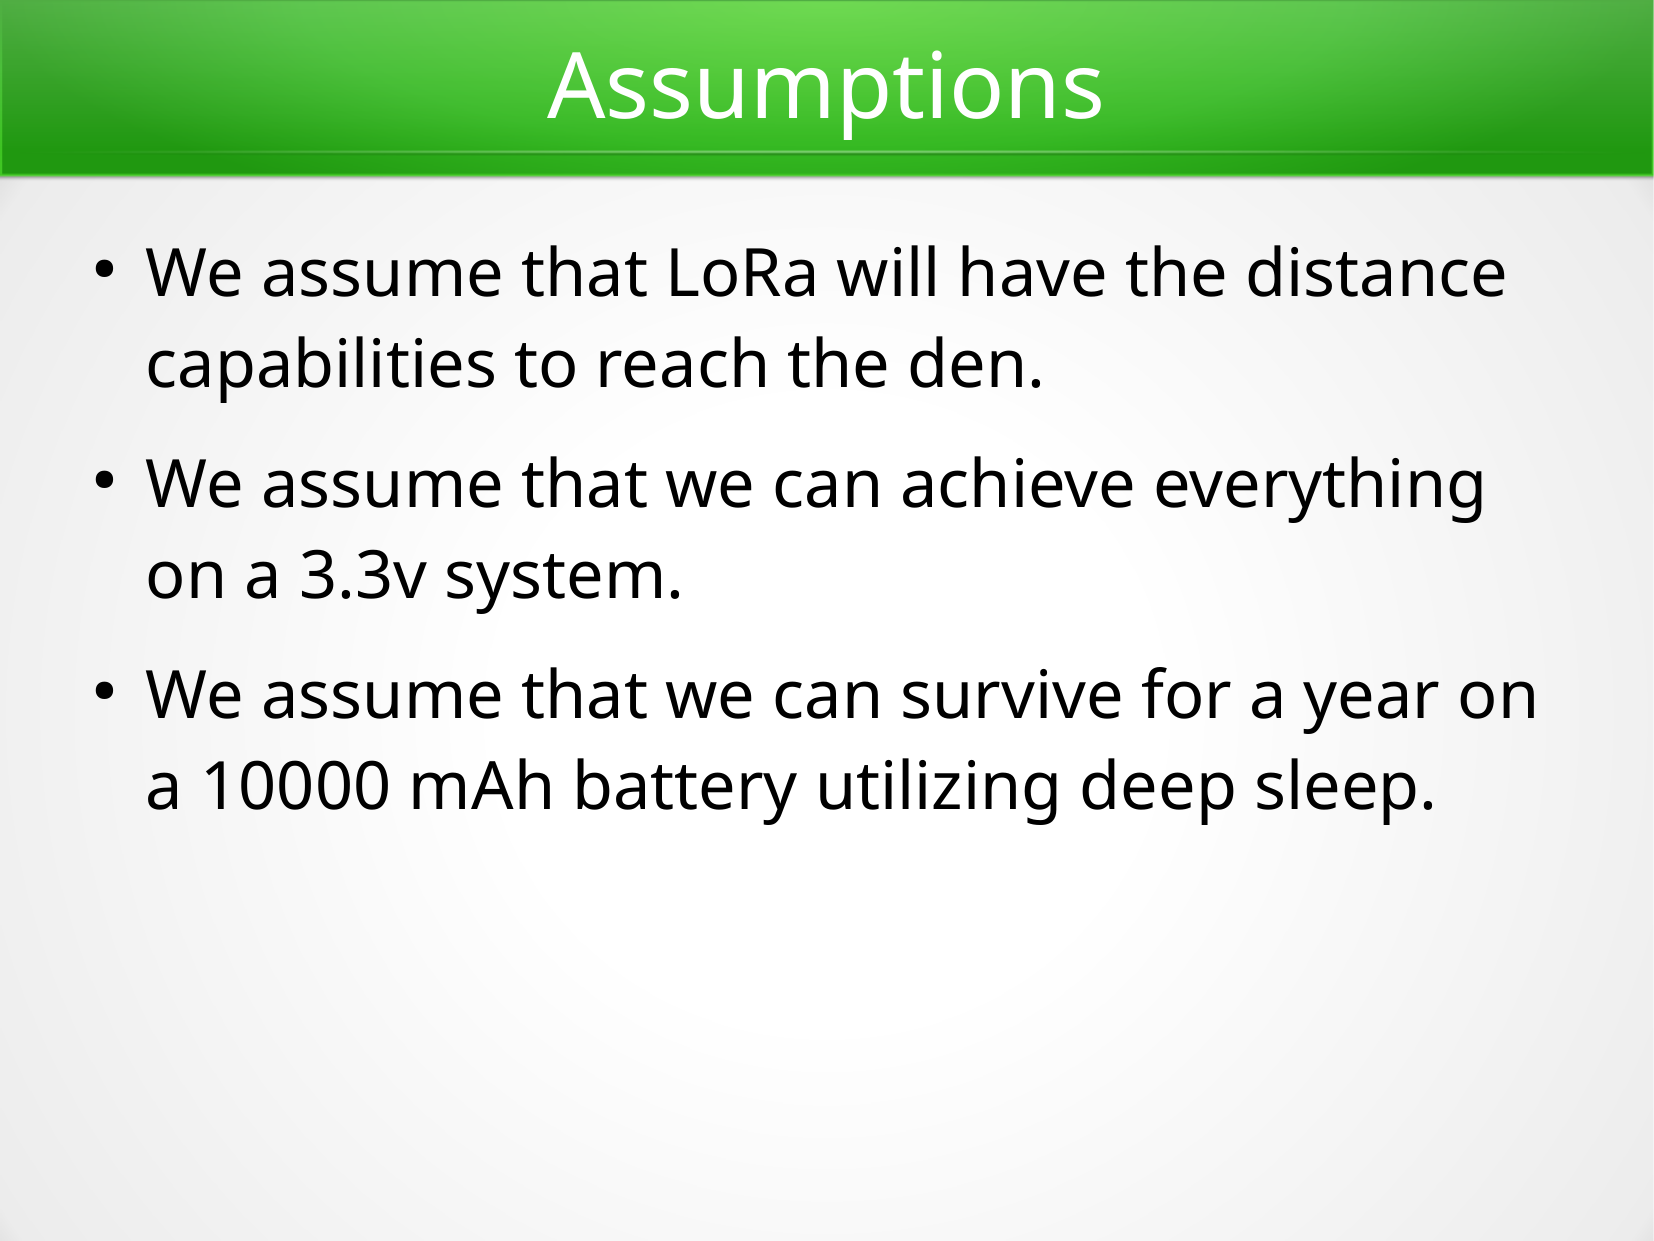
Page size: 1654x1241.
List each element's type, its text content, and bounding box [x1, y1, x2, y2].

picture [0, 0, 1654, 1241]
list We assume that LoRa will have the distance capabilities to reach the den. We assume that we can achieve everything on a 3.3v system. We assume that we can survive for a year on a 10000 mAh battery utilizing deep sleep. [75, 225, 1576, 1156]
title Assumptions [82, 11, 1571, 154]
